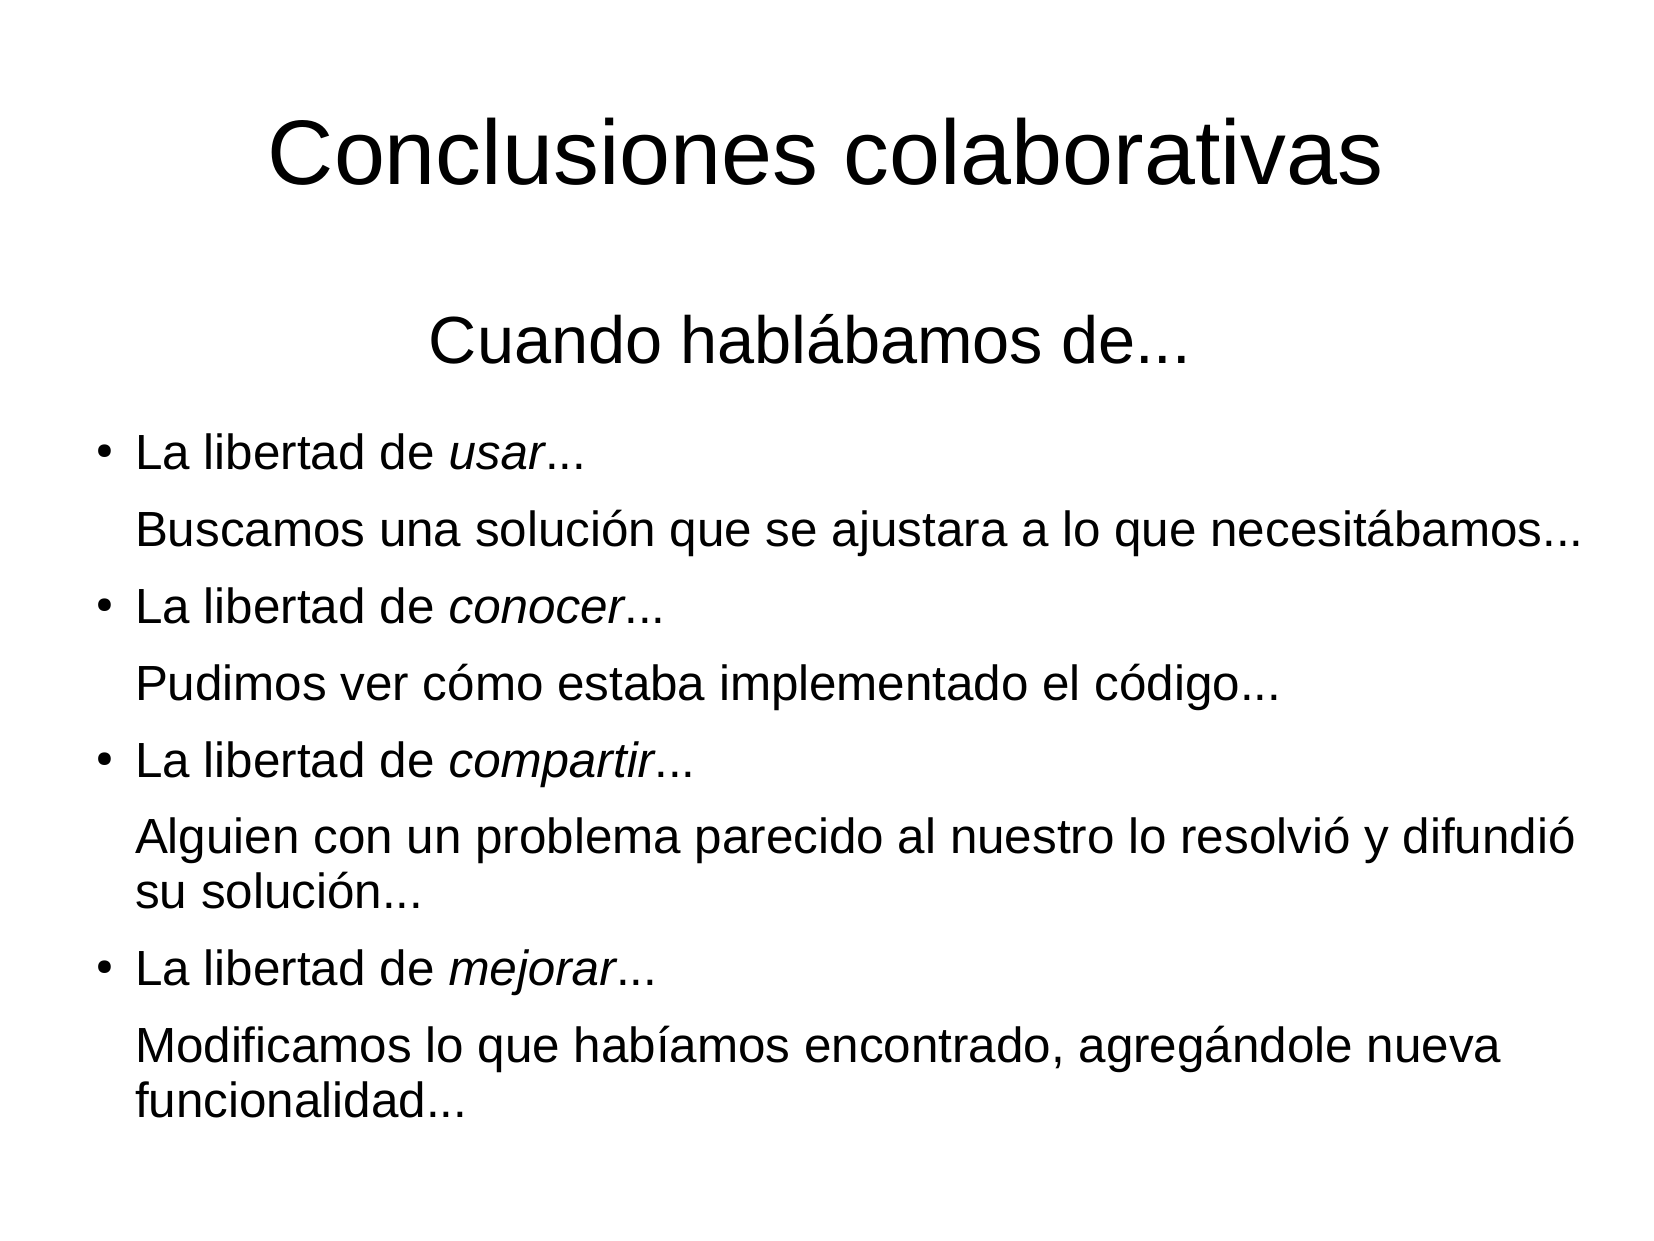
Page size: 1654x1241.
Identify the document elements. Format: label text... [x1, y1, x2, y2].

list La libertad de usar... Buscamos una solución que se ajustara a lo que necesitábamos... La libertad de conocer... Pudimos ver cómo estaba implementado el código... La libertad de compartir... Alguien con un problema parecido al nuestro lo resolvió y difundió su solución... La libertad de mejorar... Modificamos lo que habíamos encontrado, agregándole nueva funcionalidad... [82, 425, 1595, 1193]
text_box Cuando hablábamos de... [82, 290, 1538, 390]
title Conclusiones colaborativas [82, 49, 1571, 257]
